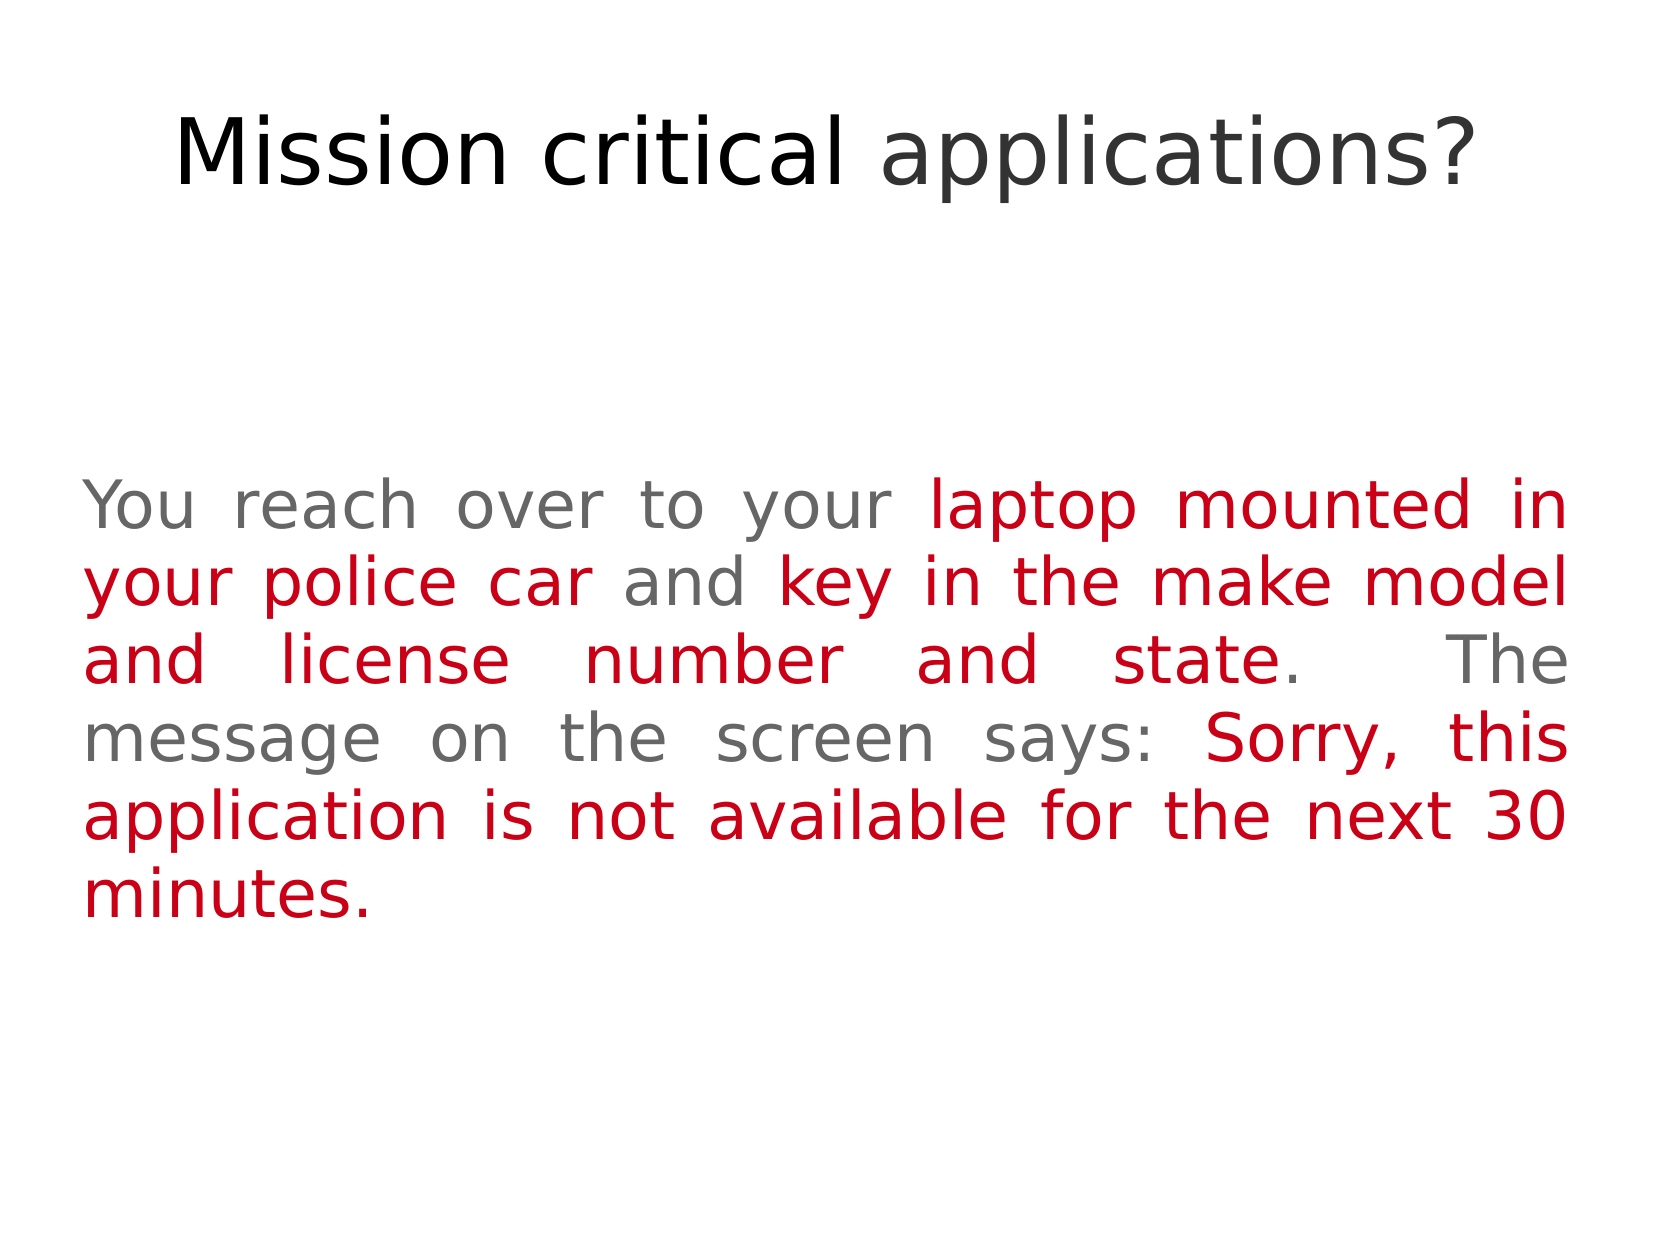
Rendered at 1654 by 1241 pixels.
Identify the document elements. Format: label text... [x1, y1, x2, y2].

subtitle You reach over to your laptop mounted in your police car and key in the make model and license number and state. The message on the screen says: Sorry, this application is not available for the next 30 minutes. [82, 297, 1571, 1102]
title Mission critical applications? [82, 56, 1571, 250]
